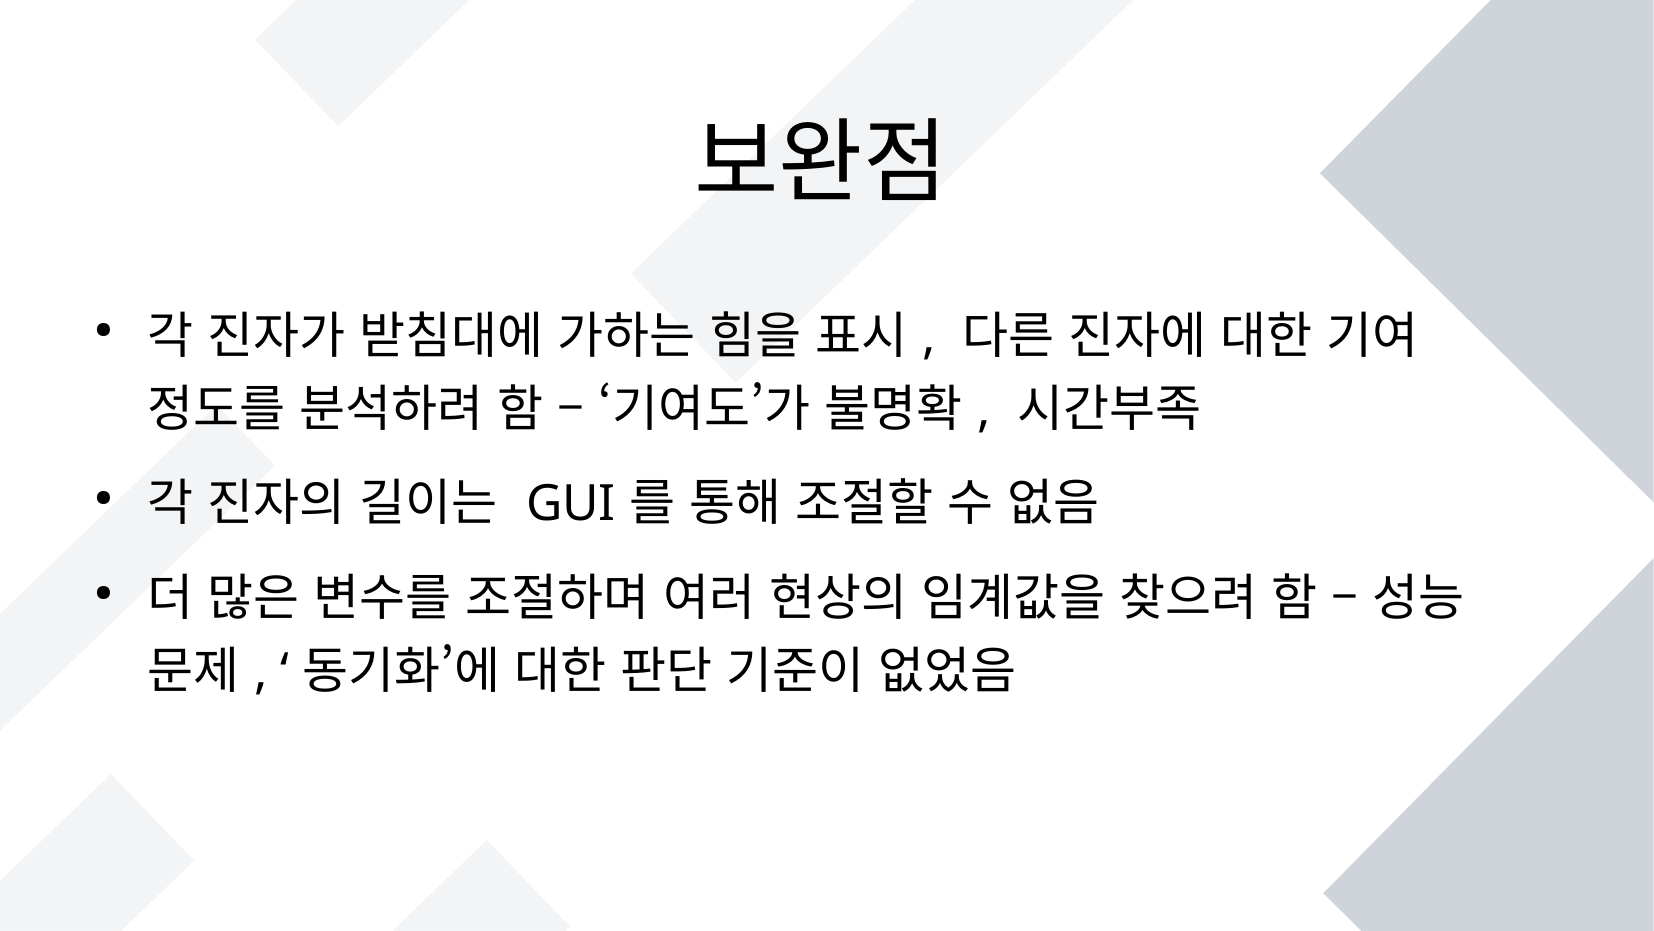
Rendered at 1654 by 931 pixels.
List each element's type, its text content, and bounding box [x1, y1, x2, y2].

title 보완점 [76, 76, 1565, 233]
list 각 진자가 받침대에 가하는 힘을 표시, 다른 진자에 대한 기여 정도를 분석하려 함 – ‘기여도’가 불명확, 시간부족 각 진자의 길이는 GUI를 통해 조절할 수 없음 더 많은 변수를 조절하며 여러 현상의 임계값을 찾으려 함 – 성능 문제, ‘동기화’에 대한 판단 기준이 없었음 [76, 295, 1565, 835]
